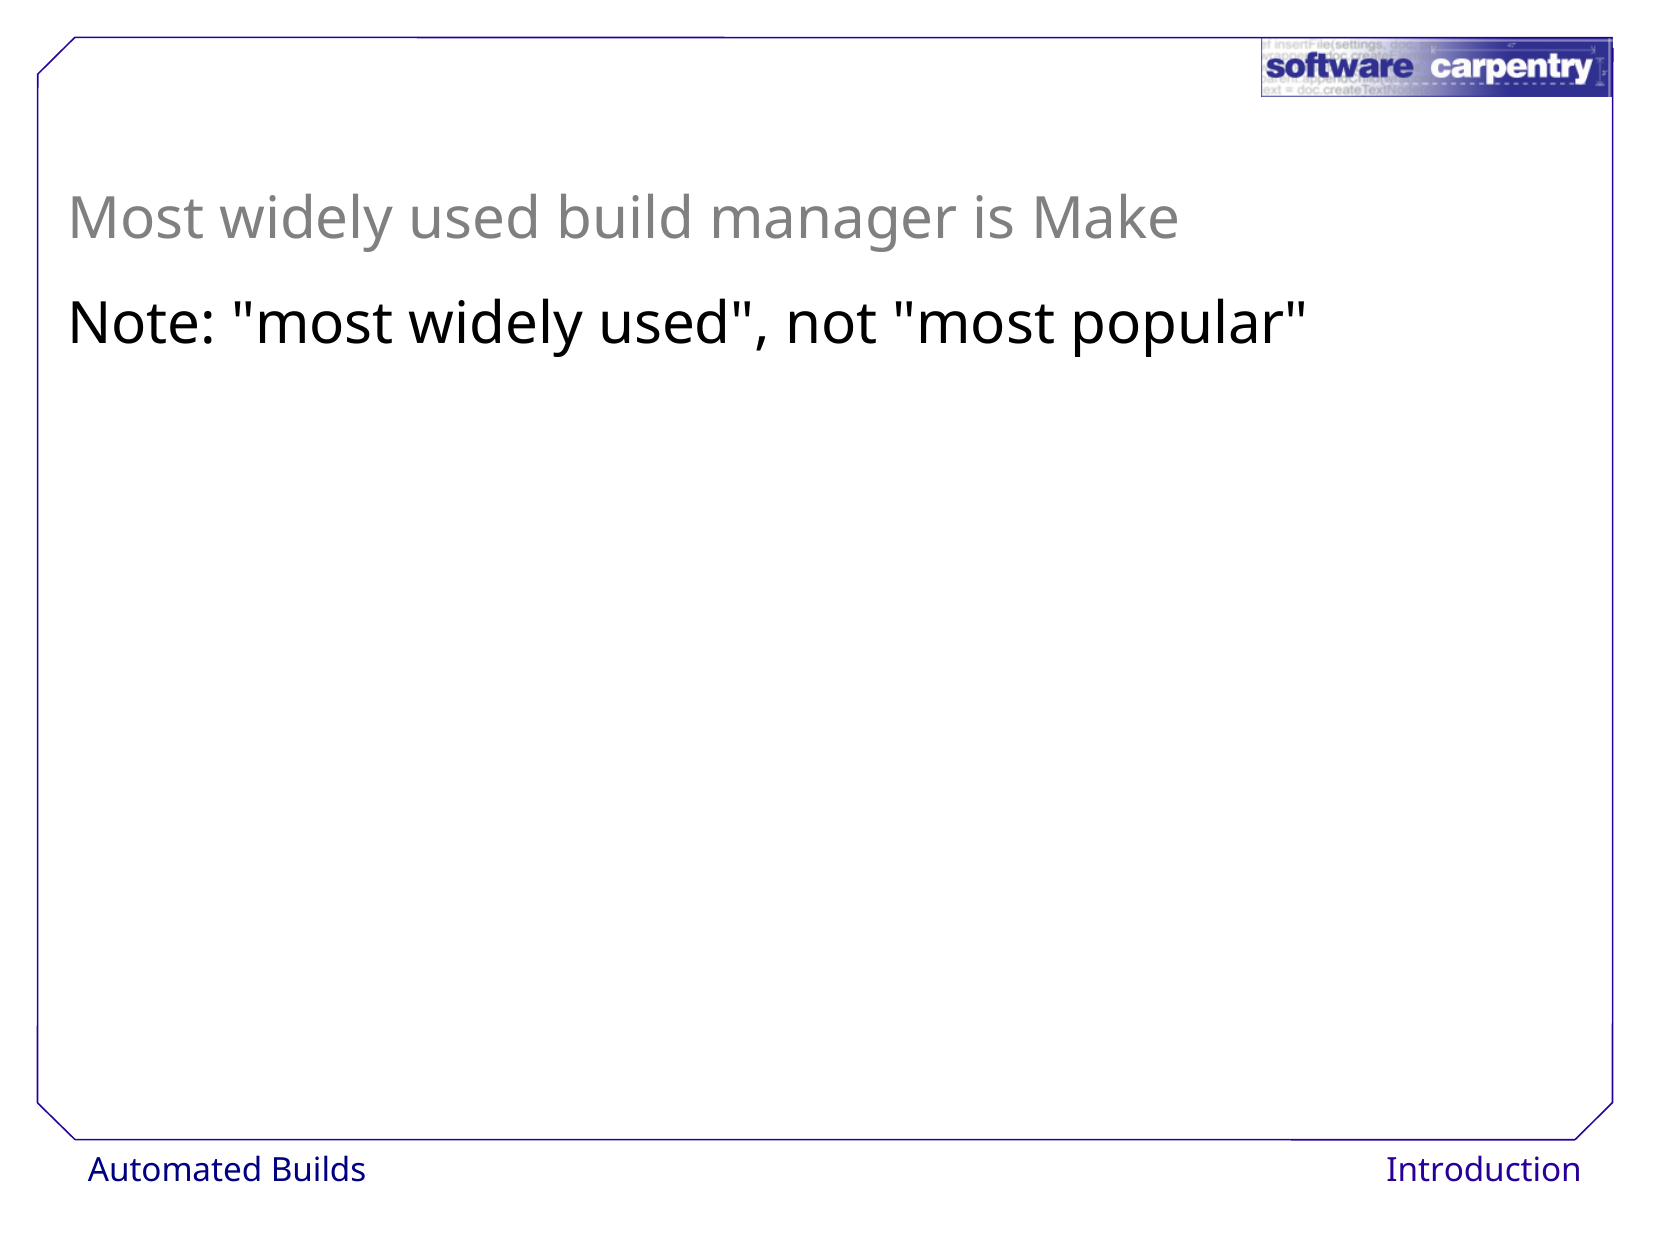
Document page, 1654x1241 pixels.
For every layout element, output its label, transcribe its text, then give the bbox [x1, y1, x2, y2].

text_box Most widely used build manager is Make Note: "most widely used", not "most popular" [52, 137, 1474, 364]
picture [1261, 39, 1613, 97]
